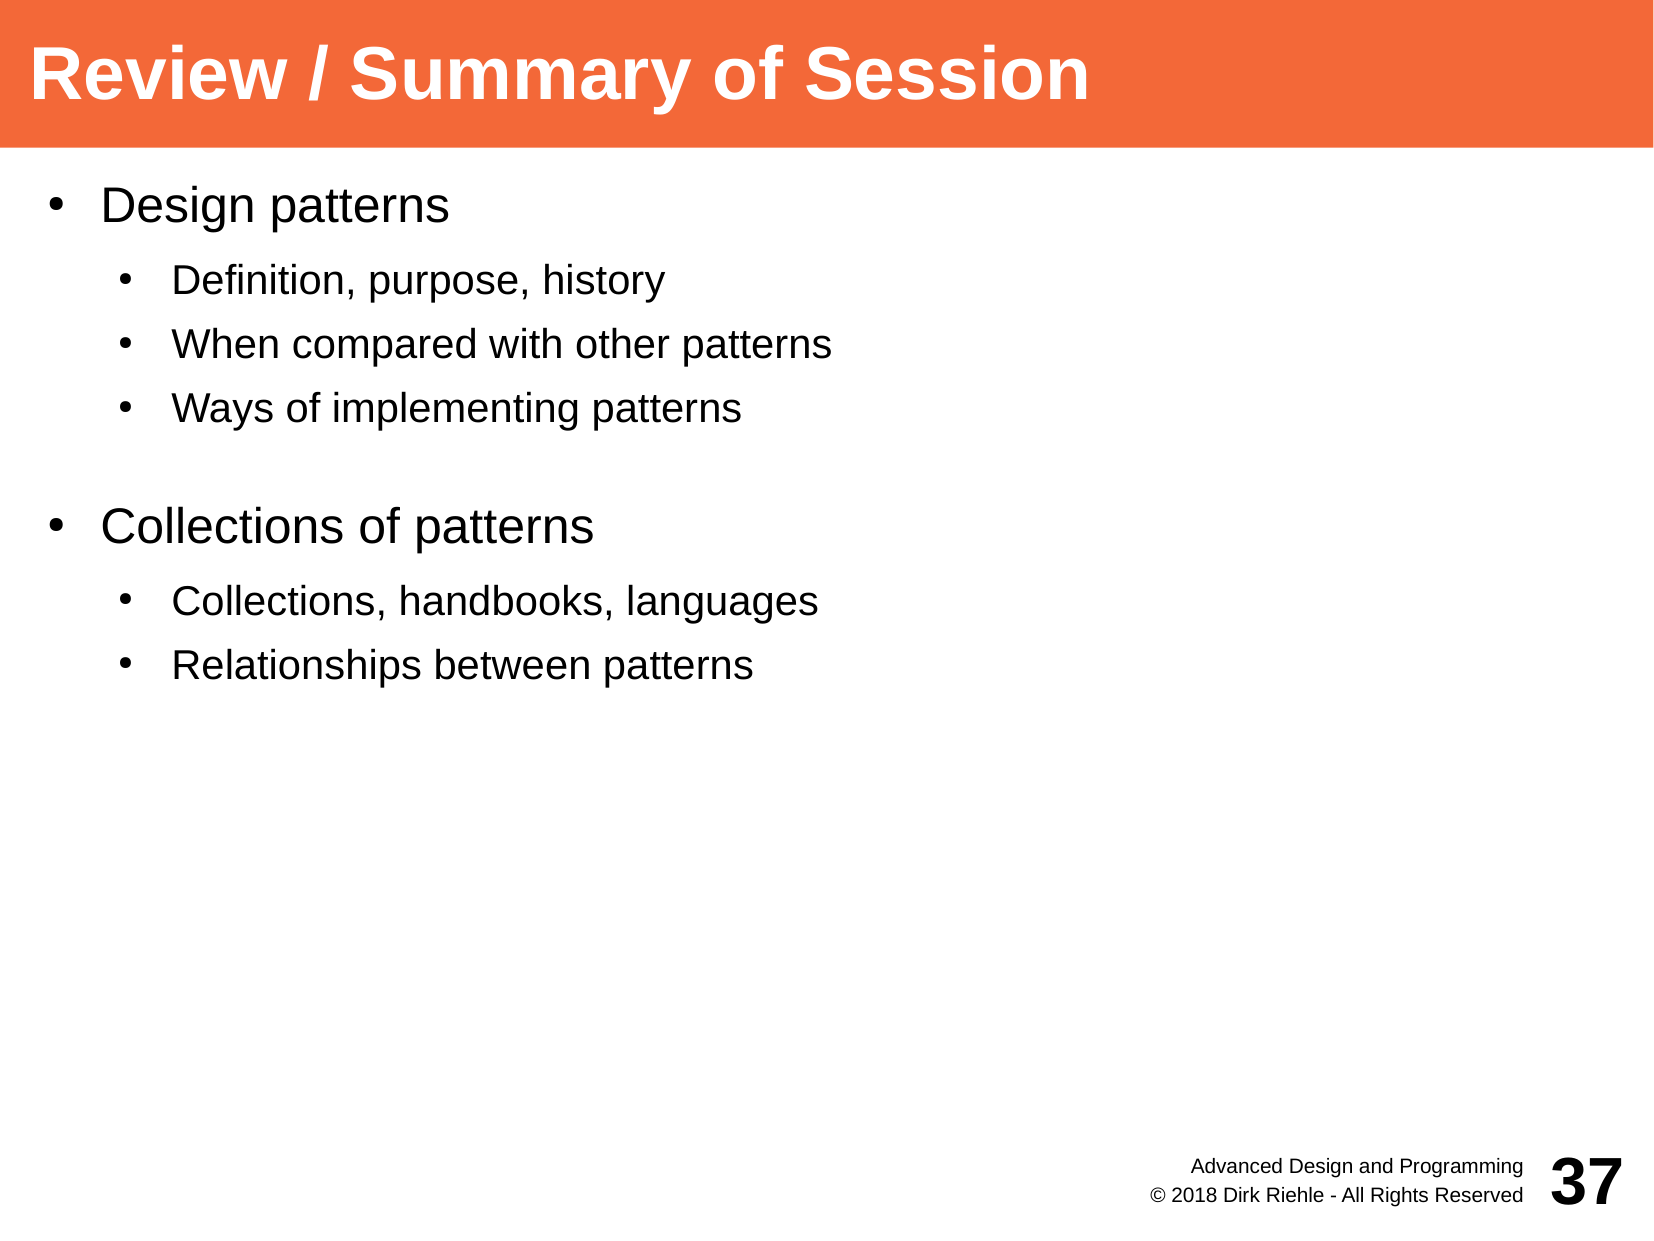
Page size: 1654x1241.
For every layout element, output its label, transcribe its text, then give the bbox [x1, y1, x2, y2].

title Review / Summary of Session [0, 0, 1654, 148]
list Design patterns Definition, purpose, history When compared with other patterns Ways of implementing patterns Collections of patterns Collections, handbooks, languages Relationships between patterns [29, 177, 1625, 1063]
